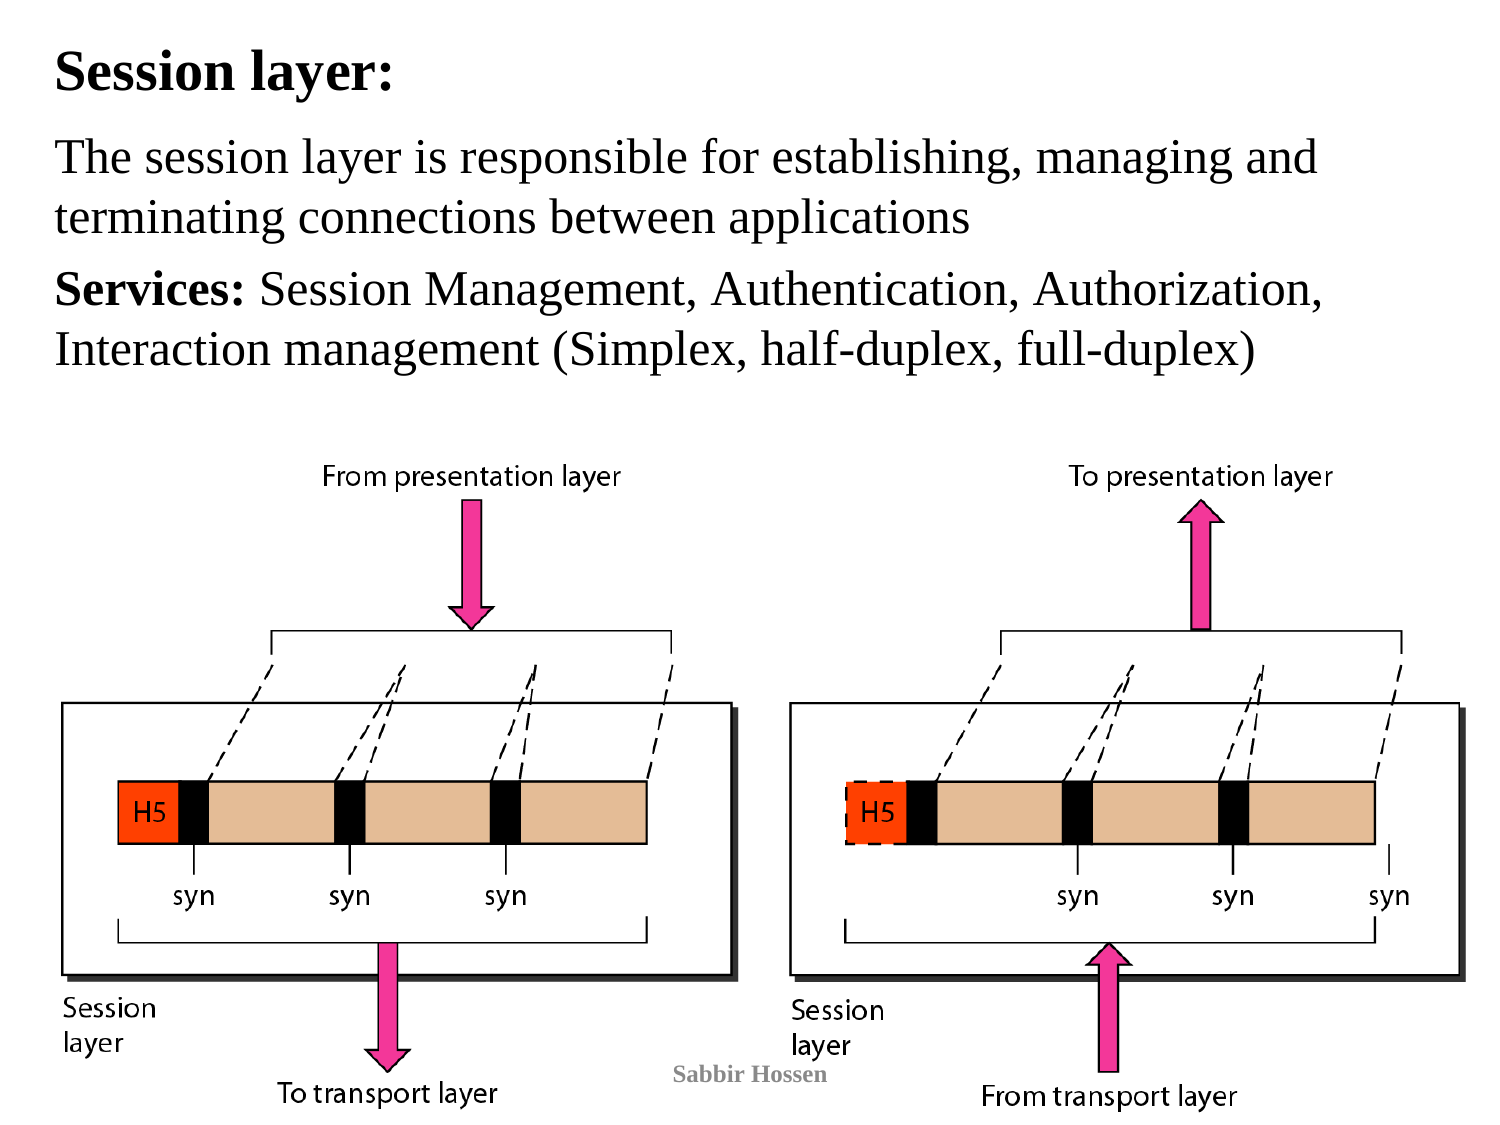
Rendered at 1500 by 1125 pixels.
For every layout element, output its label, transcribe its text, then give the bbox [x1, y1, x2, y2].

list Session layer: The session layer is responsible for establishing, managing and terminating connections between applications Services: Session Management, Authentication, Authorization, Interaction management (Simplex, half-duplex, full-duplex) [39, 24, 1488, 1113]
picture [61, 460, 1466, 1113]
text_box Sabbir Hossen [496, 1042, 1004, 1103]
